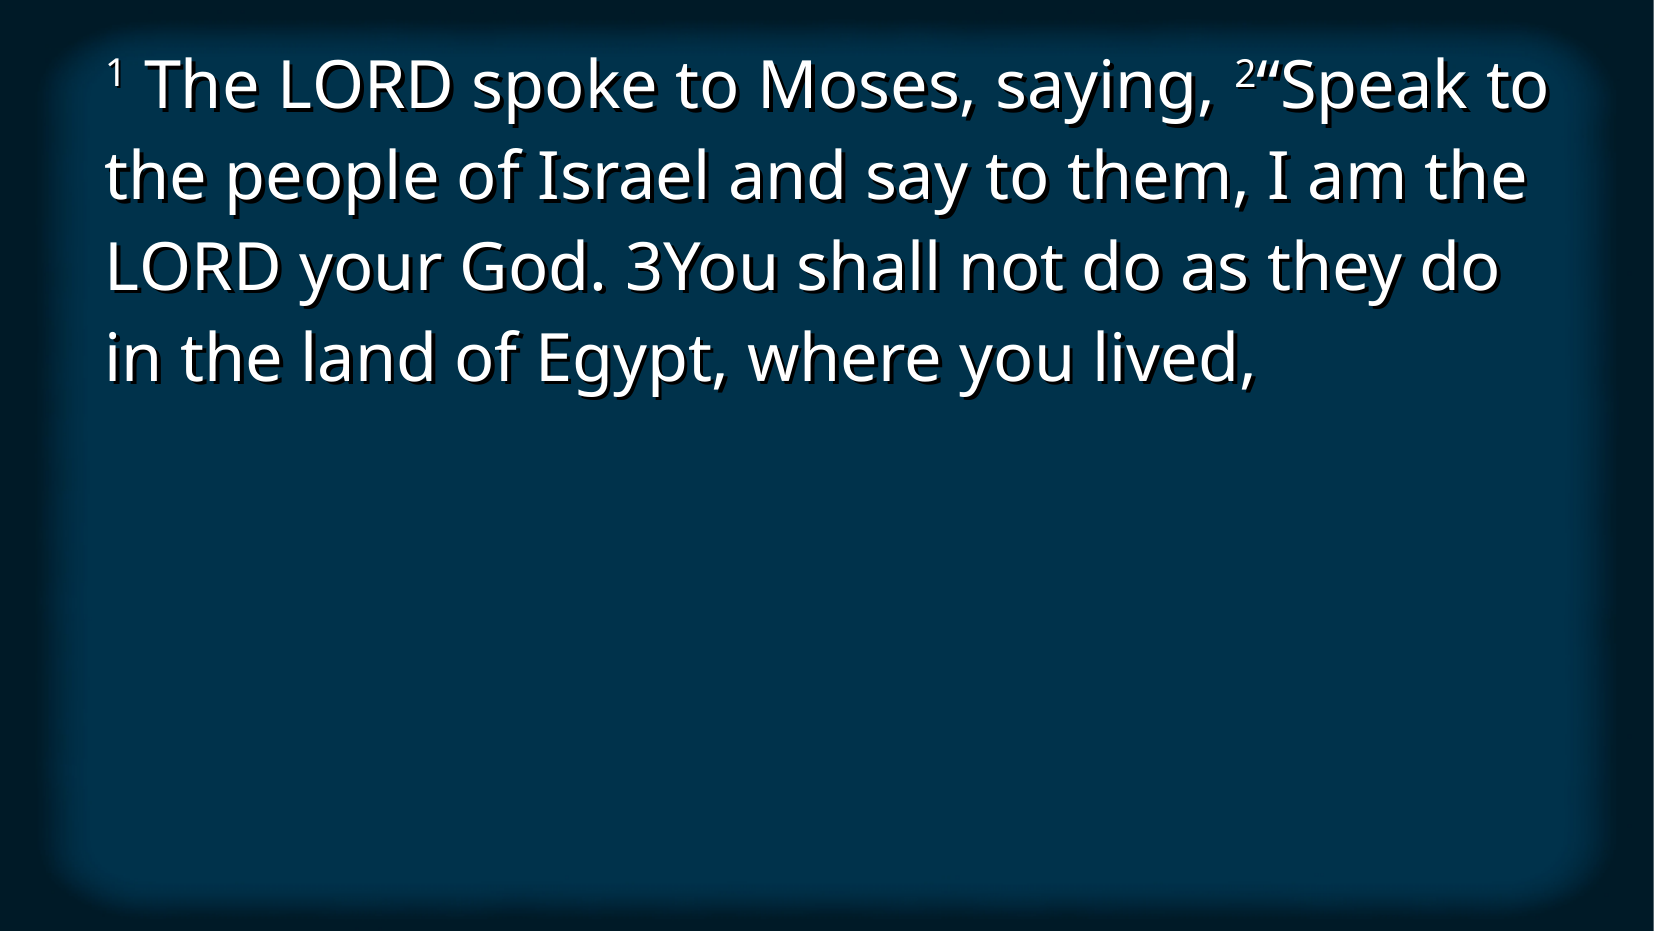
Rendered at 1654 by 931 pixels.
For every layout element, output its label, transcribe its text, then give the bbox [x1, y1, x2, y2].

picture [0, 0, 1654, 931]
text_box 1 The LORD spoke to Moses, saying, 2“Speak to the people of Israel and say to them, I am the LORD your God. 3You shall not do as they do in the land of Egypt, where you lived, [90, 30, 1576, 400]
